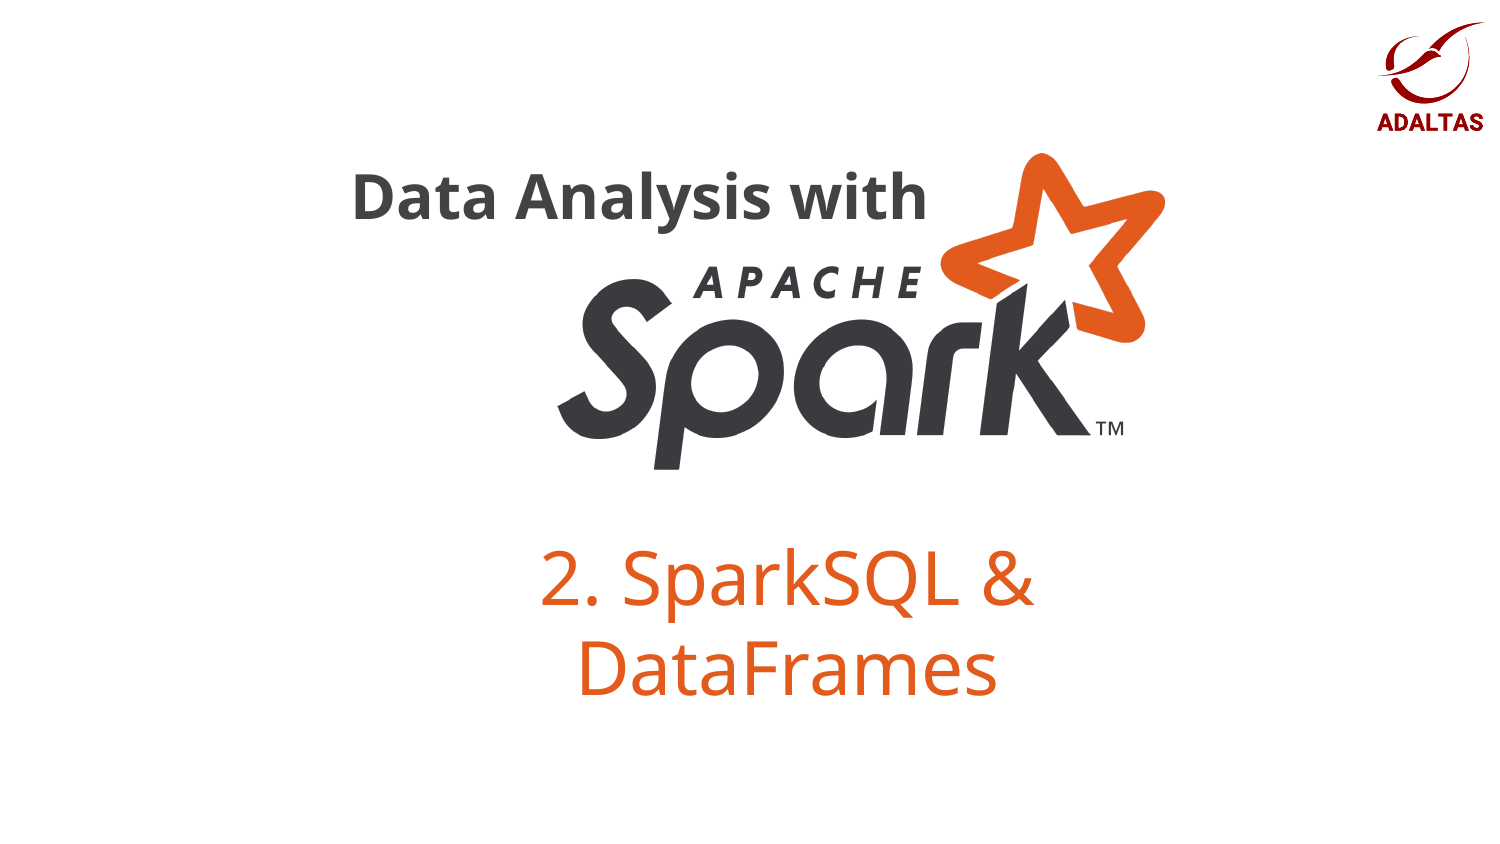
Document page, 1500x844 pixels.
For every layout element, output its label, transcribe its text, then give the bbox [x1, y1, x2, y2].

text_box [1391, 37, 1470, 104]
subtitle 2. SparkSQL & DataFrames [51, 514, 1449, 740]
text_box [1385, 36, 1420, 71]
title Data Analysis with [335, 130, 1116, 225]
text_box [1377, 113, 1408, 131]
text_box [1429, 22, 1485, 52]
text_box [1469, 113, 1483, 131]
text_box [1426, 113, 1438, 131]
text_box [1438, 113, 1453, 131]
text_box [1377, 50, 1442, 76]
text_box [1408, 113, 1425, 131]
text_box [1452, 113, 1469, 131]
picture [557, 153, 1165, 470]
